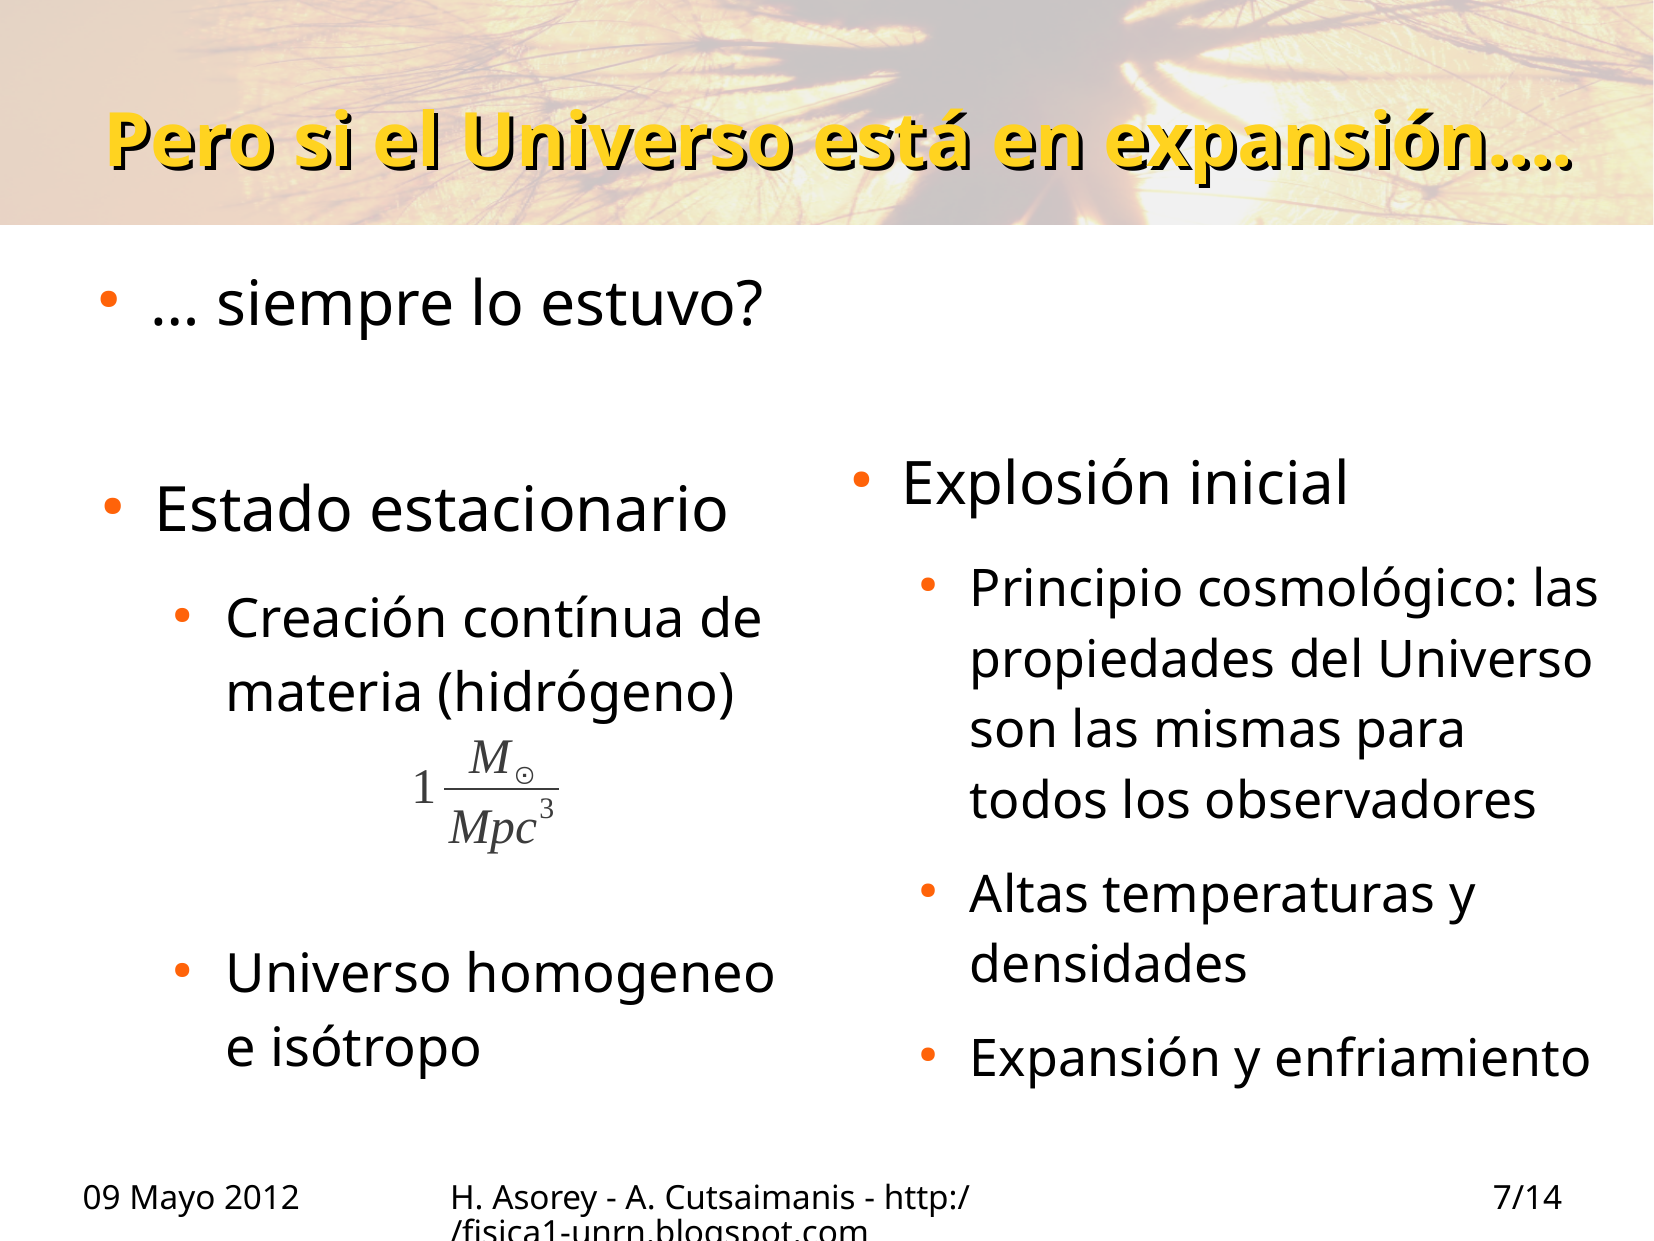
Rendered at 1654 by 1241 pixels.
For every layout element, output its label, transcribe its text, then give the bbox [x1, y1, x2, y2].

list Explosión inicial Principio cosmológico: las propiedades del Universo son las mismas para todos los observadores Altas temperaturas y densidades Expansión y enfriamiento [833, 440, 1606, 1156]
list … siempre lo estuvo? [79, 258, 1568, 541]
list Estado estacionario Creación contínua de materia (hidrógeno) Universo homogeneo e isótropo [83, 541, 811, 1165]
picture [0, 0, 1654, 225]
title Pero si el Universo está en expansión.... [86, 49, 1576, 226]
chart [405, 729, 567, 856]
